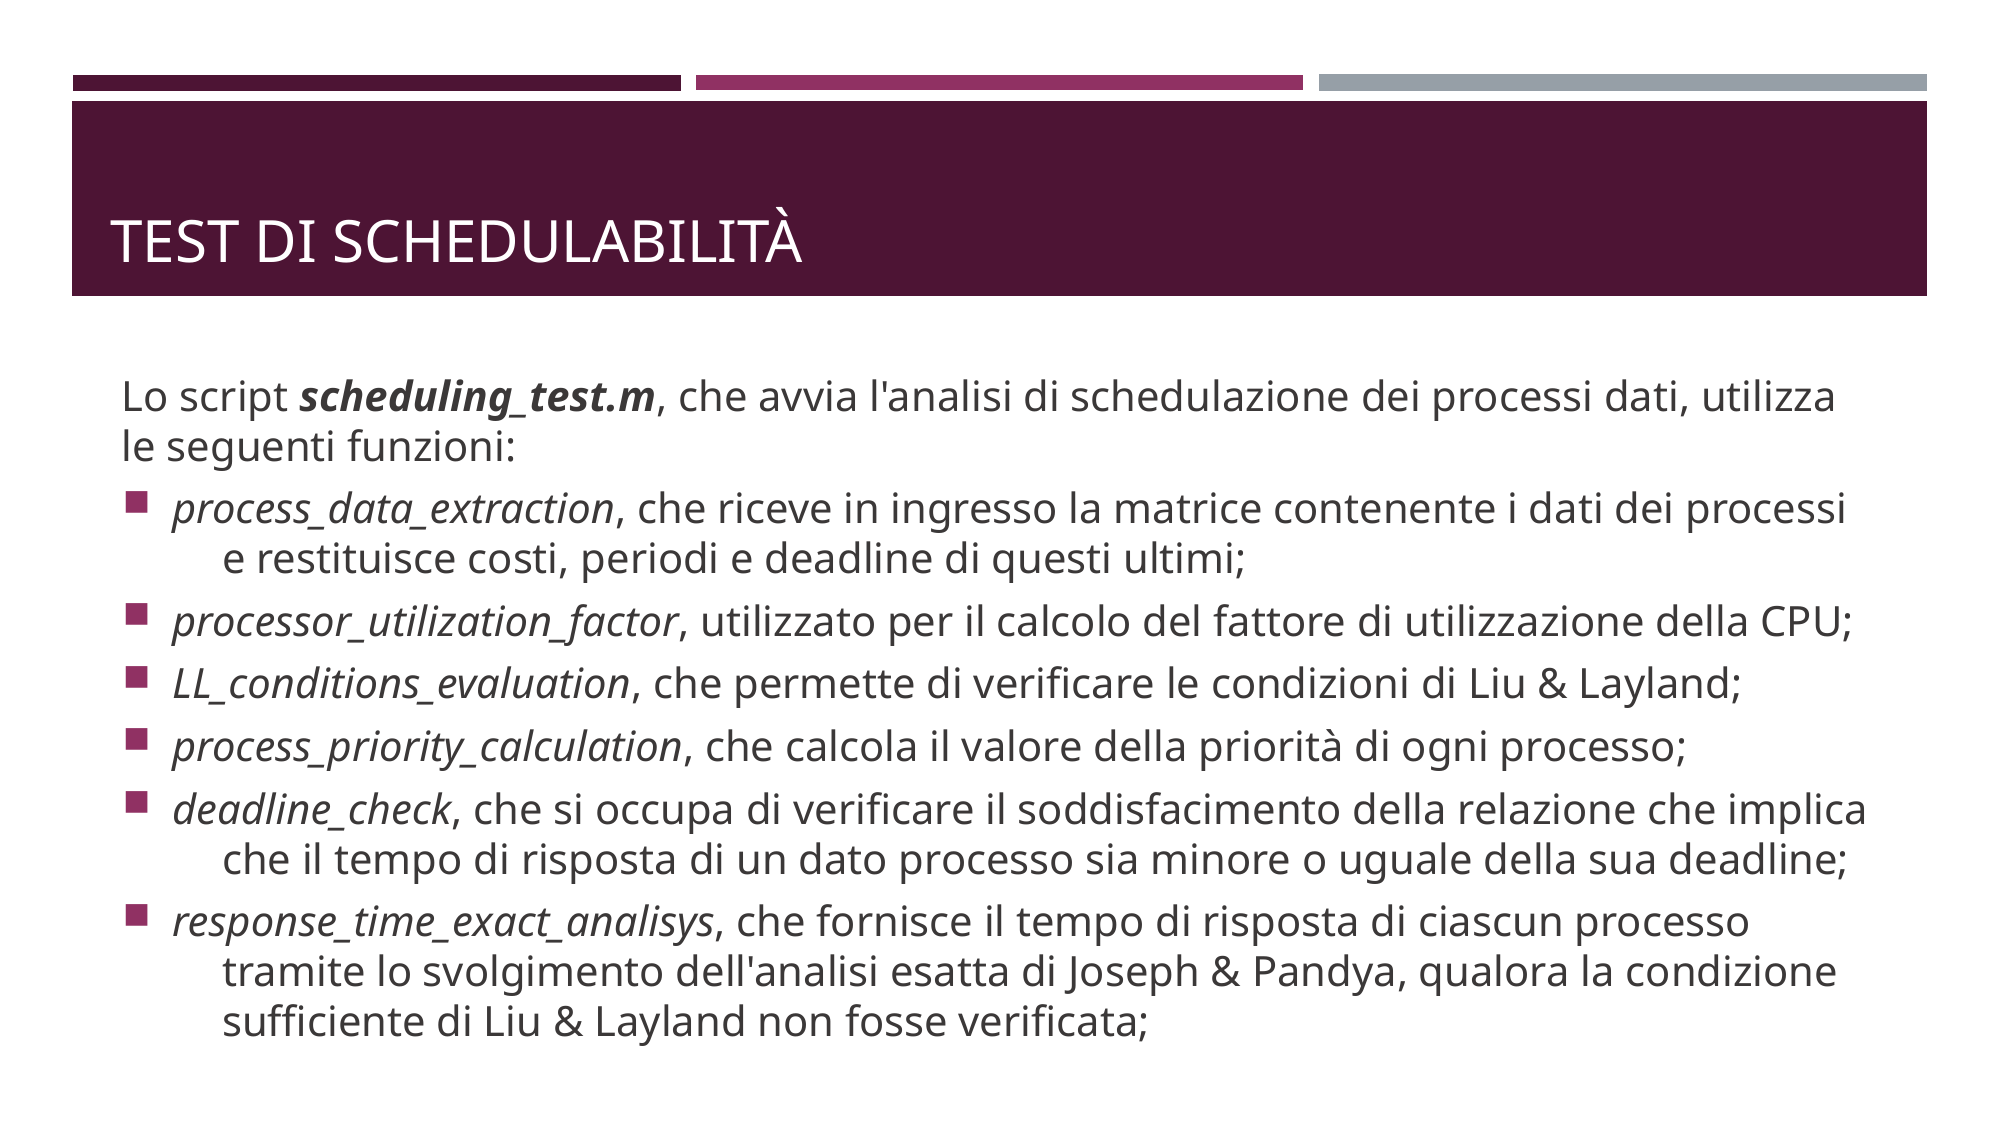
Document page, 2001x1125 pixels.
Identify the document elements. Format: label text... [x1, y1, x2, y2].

list Lo script scheduling_test.m, che avvia l'analisi di schedulazione dei processi dati, utilizza le seguenti funzioni: process_data_extraction, che riceve in ingresso la matrice contenente i dati dei processi e restituisce costi, periodi e deadline di questi ultimi; processor_utilization_factor, utilizzato per il calcolo del fattore di utilizzazione della CPU; LL_conditions_evaluation, che permette di verificare le condizioni di Liu & Layland; process_priority_calculation, che calcola il valore della priorità di ogni processo; deadline_check, che si occupa di verificare il soddisfacimento della relazione che implica che il tempo di risposta di un dato processo sia minore o uguale della sua deadline; response_time_exact_analisys, che fornisce il tempo di risposta di ciascun processo tramite lo svolgimento dell'analisi esatta di Joseph & Pandya, qualora la condizione sufficiente di Liu & Layland non fosse verificata; [106, 322, 1894, 1093]
title Test di schedulabilità [95, 115, 1905, 282]
